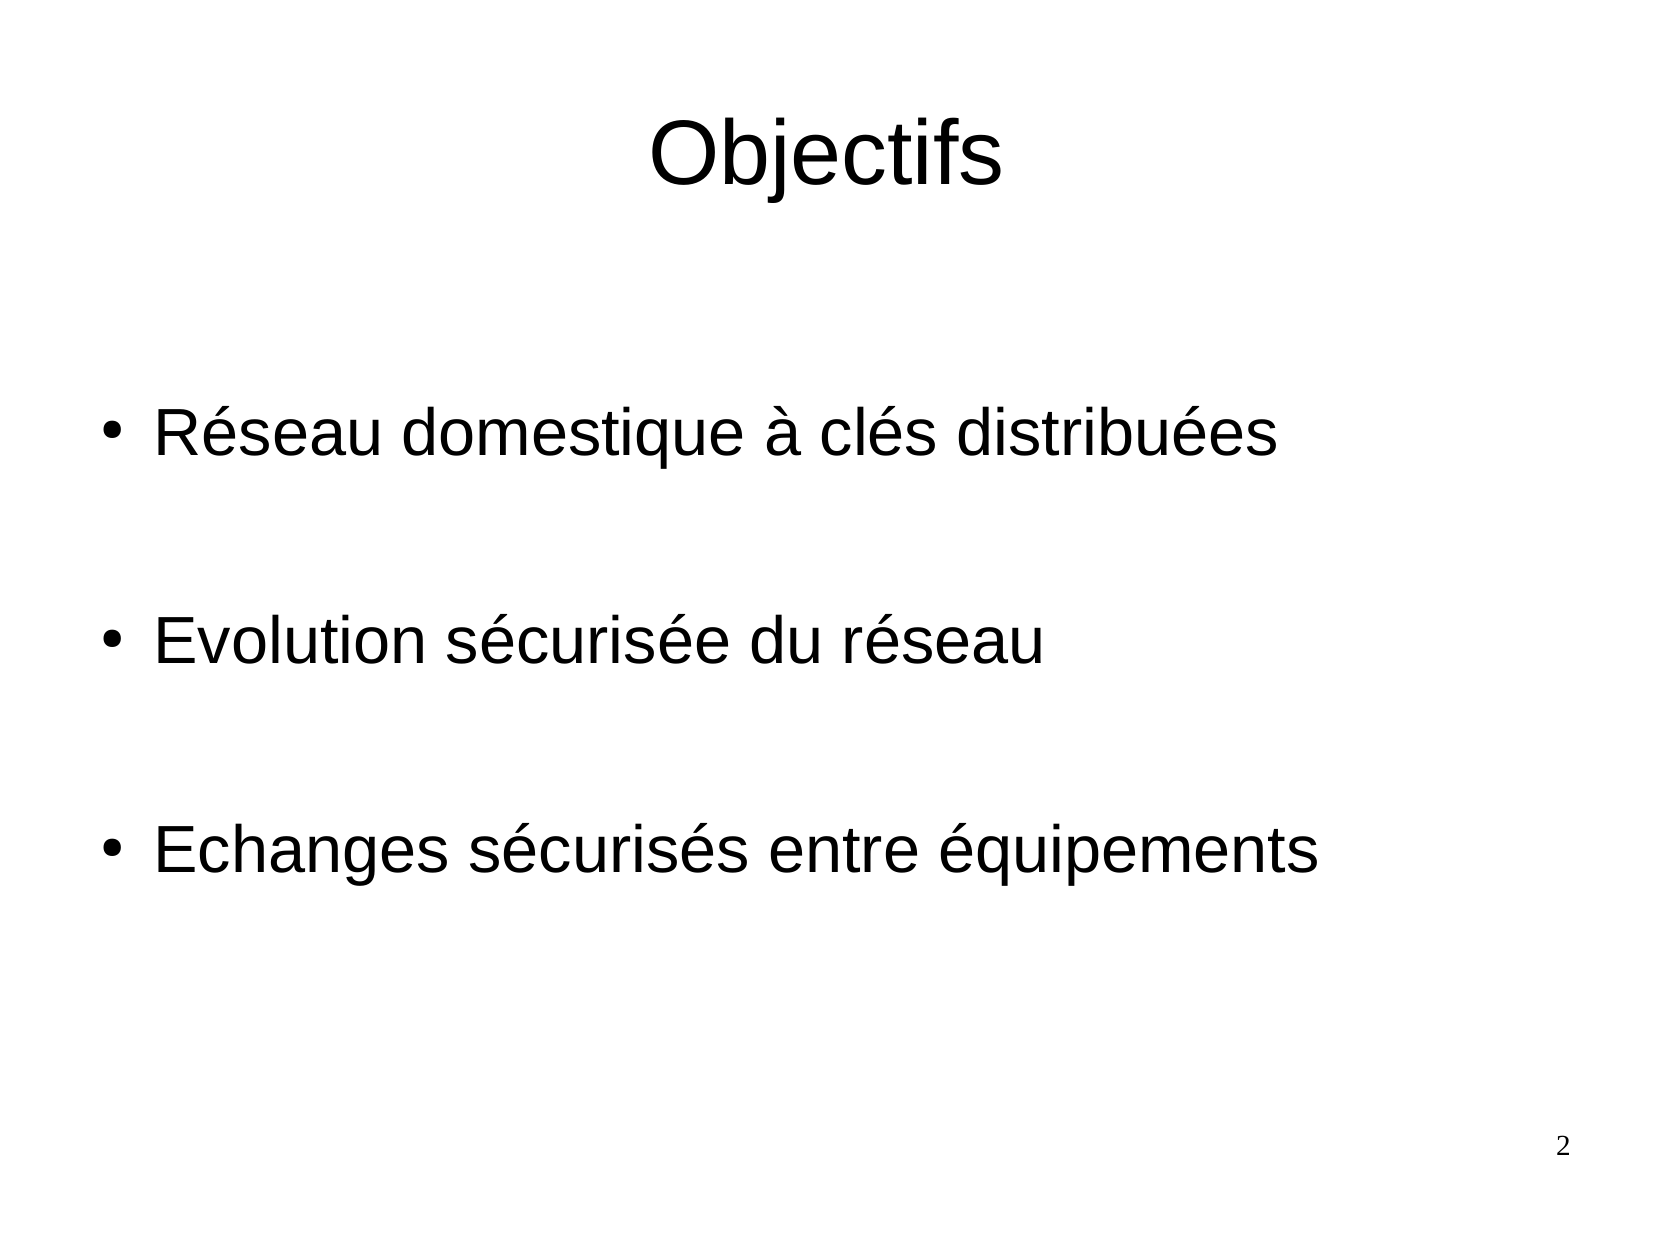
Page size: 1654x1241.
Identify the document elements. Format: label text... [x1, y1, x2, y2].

list Réseau domestique à clés distribuées Evolution sécurisée du réseau Echanges sécurisés entre équipements [82, 290, 1571, 1010]
title Objectifs [82, 49, 1571, 257]
